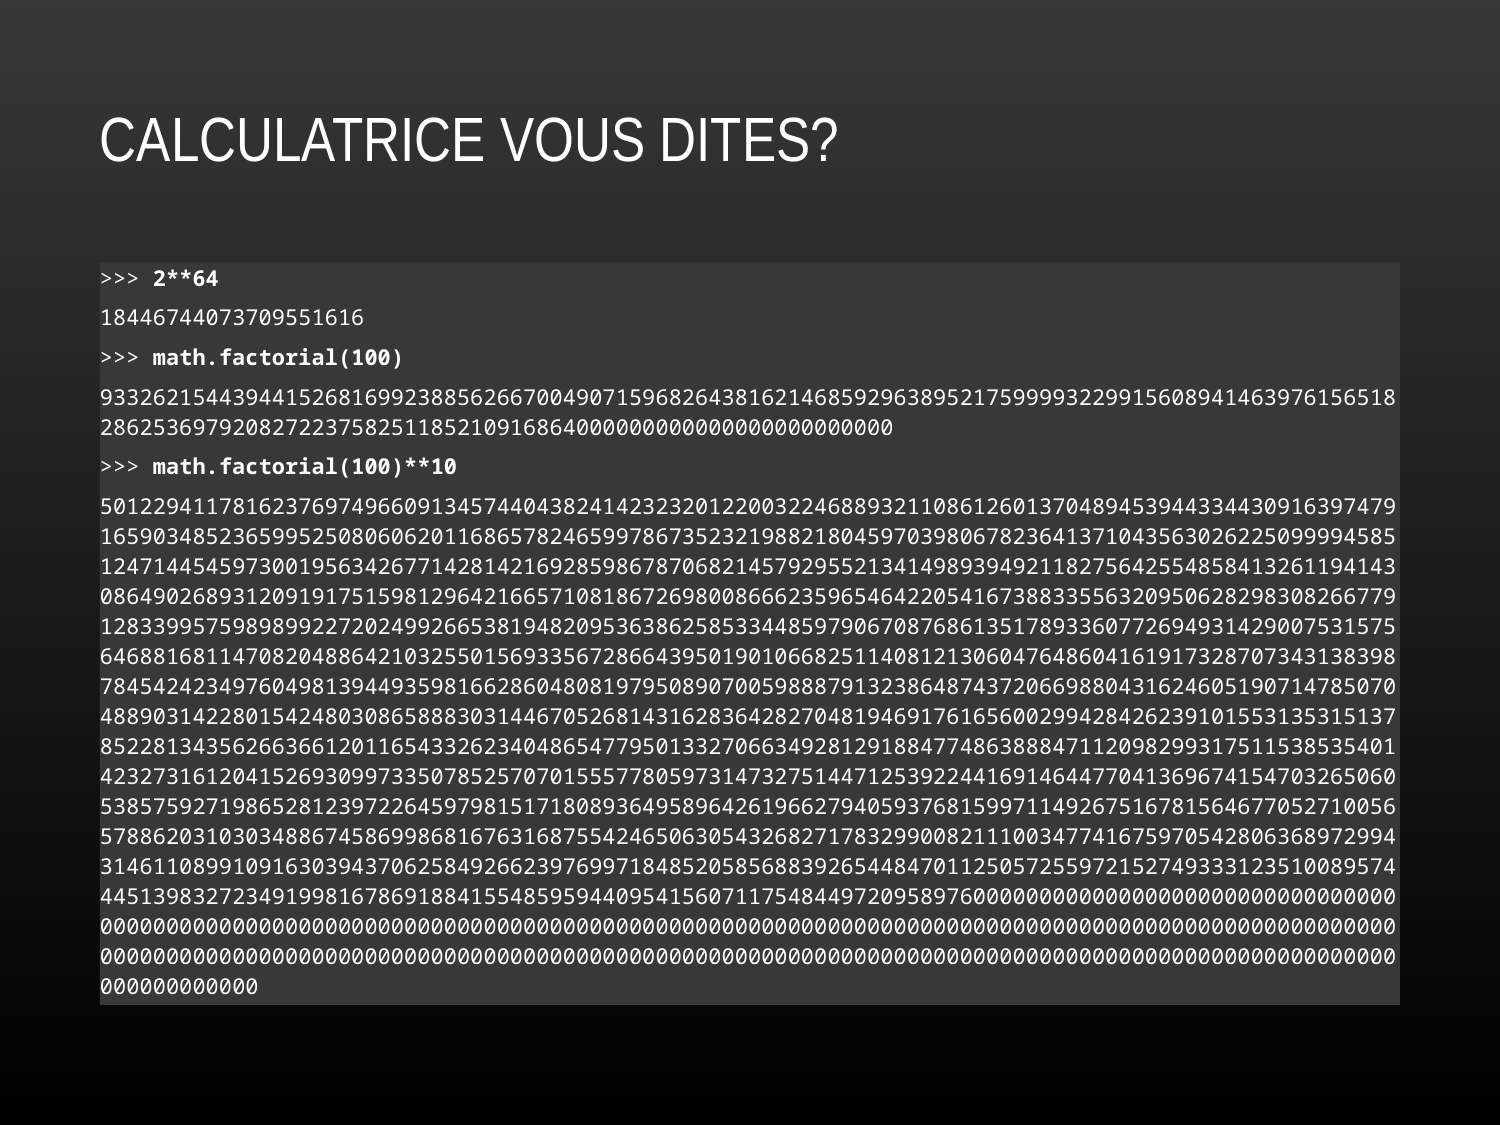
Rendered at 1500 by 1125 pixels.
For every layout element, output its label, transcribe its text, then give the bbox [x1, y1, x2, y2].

list >>> 2**64 18446744073709551616 >>> math.factorial(100) 93326215443944152681699238856266700490715968264381621468592963895217599993229915608941463976156518286253697920827223758251185210916864000000000000000000000000 >>> math.factorial(100)**10 50122941178162376974966091345744043824142323201220032246889321108612601370489453944334430916397479165903485236599525080606201168657824659978673523219882180459703980678236413710435630262250999945851247144545973001956342677142814216928598678706821457929552134149893949211827564255485841326119414308649026893120919175159812964216657108186726980086662359654642205416738833556320950628298308266779128339957598989922720249926653819482095363862585334485979067087686135178933607726949314290075315756468816811470820488642103255015693356728664395019010668251140812130604764860416191732870734313839878454242349760498139449359816628604808197950890700598887913238648743720669880431624605190714785070488903142280154248030865888303144670526814316283642827048194691761656002994284262391015531353151378522813435626636612011654332623404865477950133270663492812918847748638884711209829931751153853540142327316120415269309973350785257070155577805973147327514471253922441691464477041369674154703265060538575927198652812397226459798151718089364958964261966279405937681599711492675167815646770527100565788620310303488674586998681676316875542465063054326827178329900821110034774167597054280636897299431461108991091630394370625849266239769971848520585688392654484701125057255972152749333123510089574445139832723491998167869188415548595944095415607117548449720958976000000000000000000000000000000000000000000000000000000000000000000000000000000000000000000000000000000000000000000000000000000000000000000000000000000000000000000000000000000000000000000000000000000000000000000000000000000000000000000000000 [99, 262, 1400, 1005]
title Calculatrice vous dites? [99, 45, 1400, 233]
